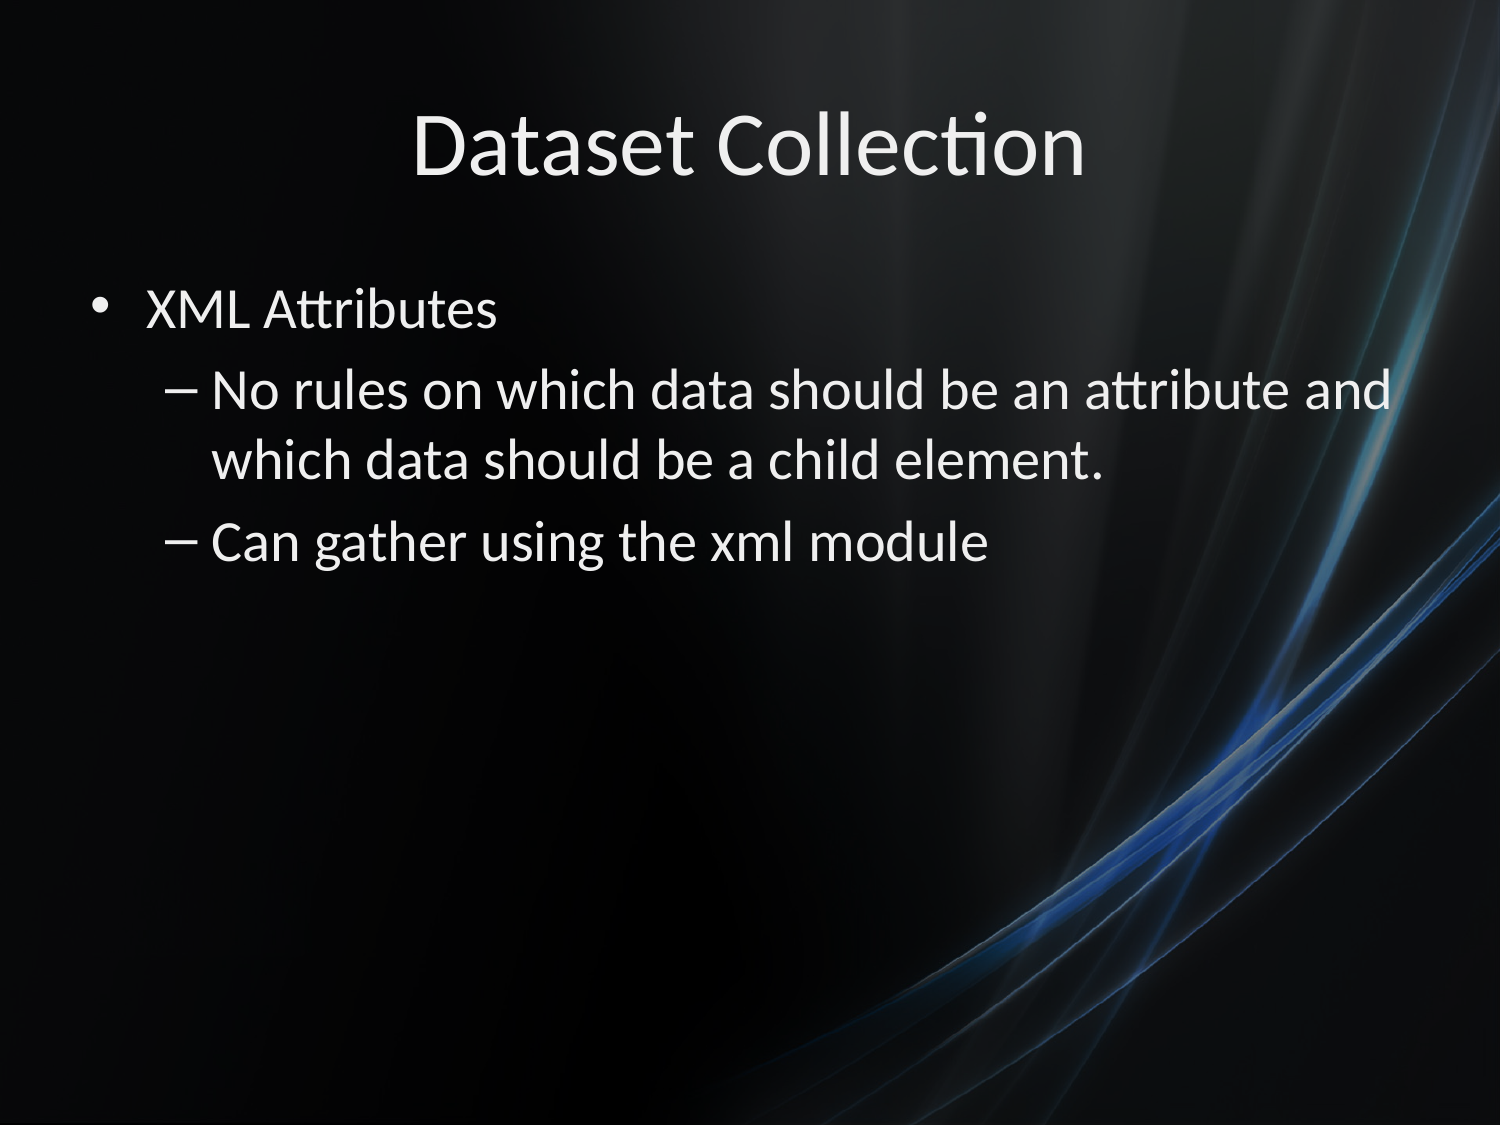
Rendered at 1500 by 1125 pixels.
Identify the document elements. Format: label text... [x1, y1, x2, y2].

list XML Attributes No rules on which data should be an attribute and which data should be a child element. Can gather using the xml module [75, 262, 1425, 1005]
title Dataset Collection [75, 45, 1425, 233]
picture [0, 0, 1500, 1125]
